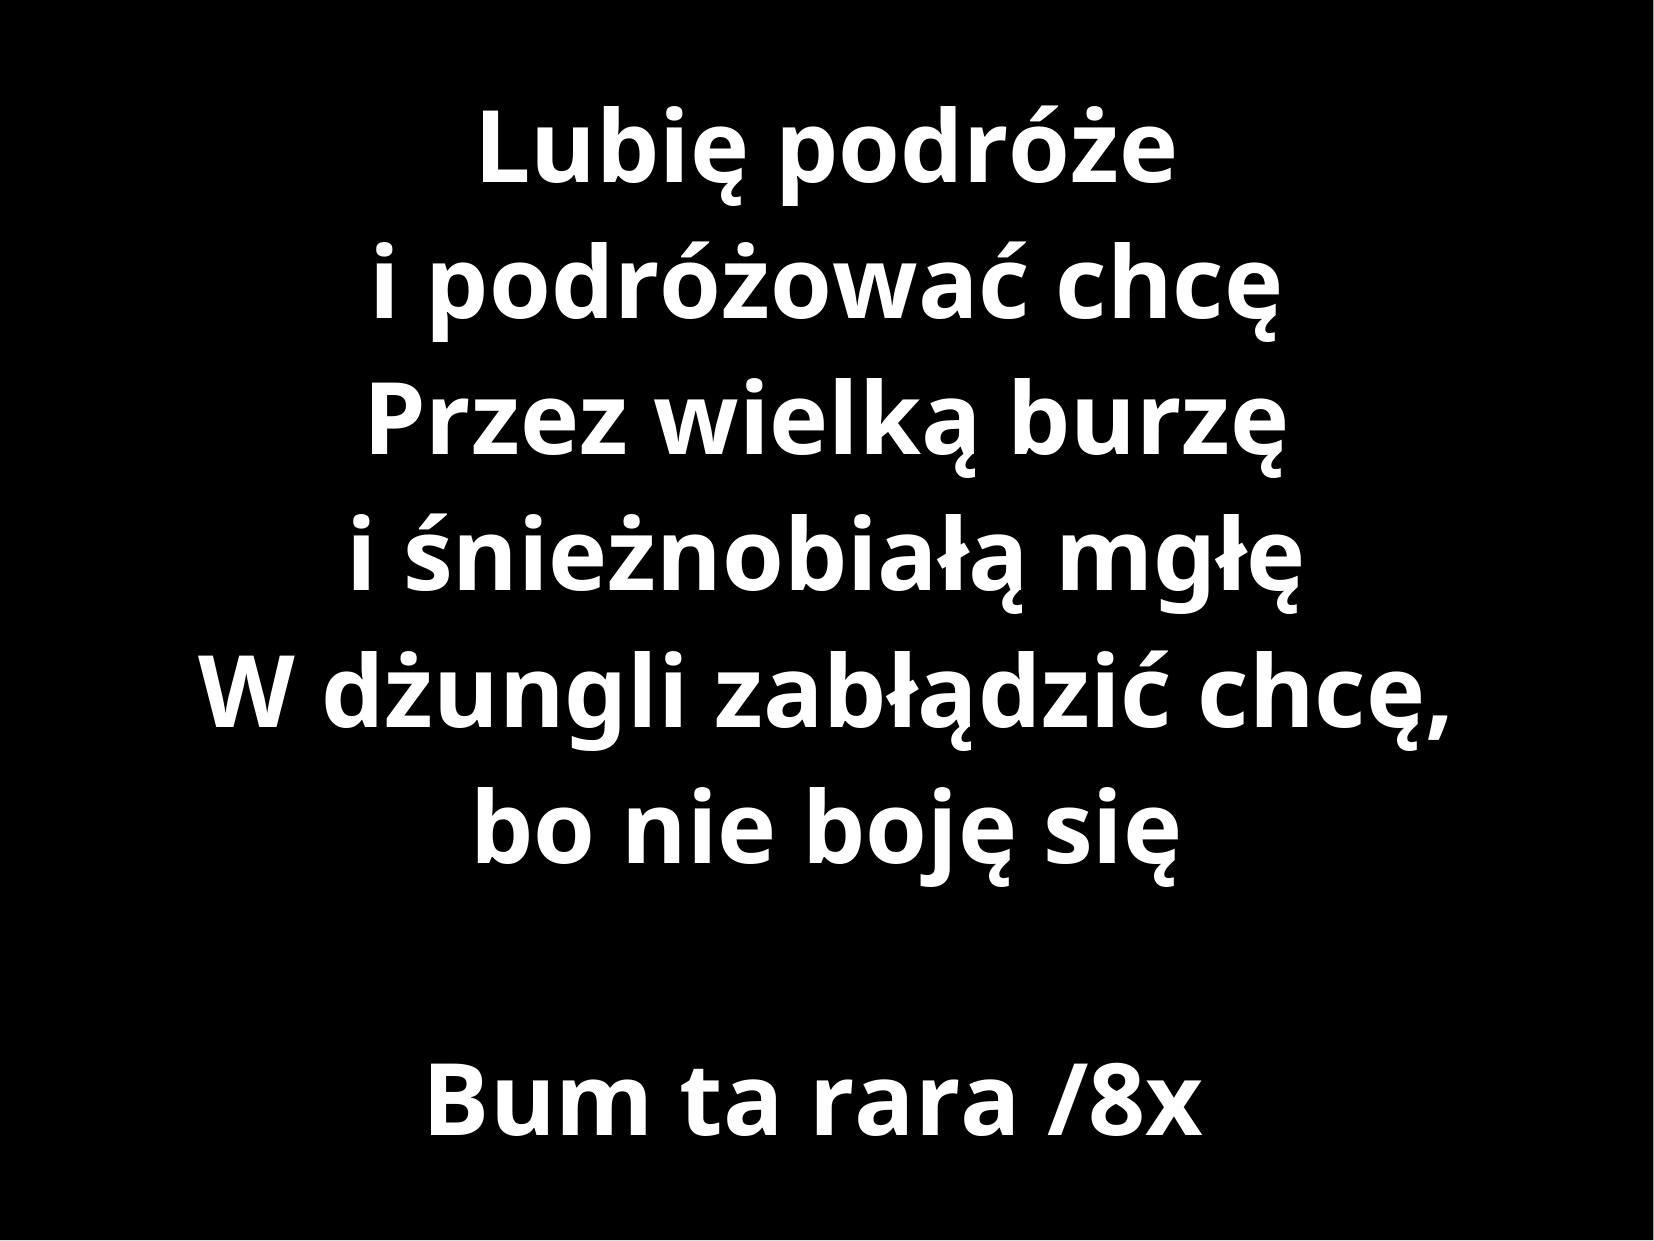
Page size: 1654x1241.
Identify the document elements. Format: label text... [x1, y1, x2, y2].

title Lubię podróże i podróżować chcę Przez wielką burzę i śnieżnobiałą mgłę W dżungli zabłądzić chcę, bo nie boję się Bum ta rara /8x [0, 0, 1654, 1241]
